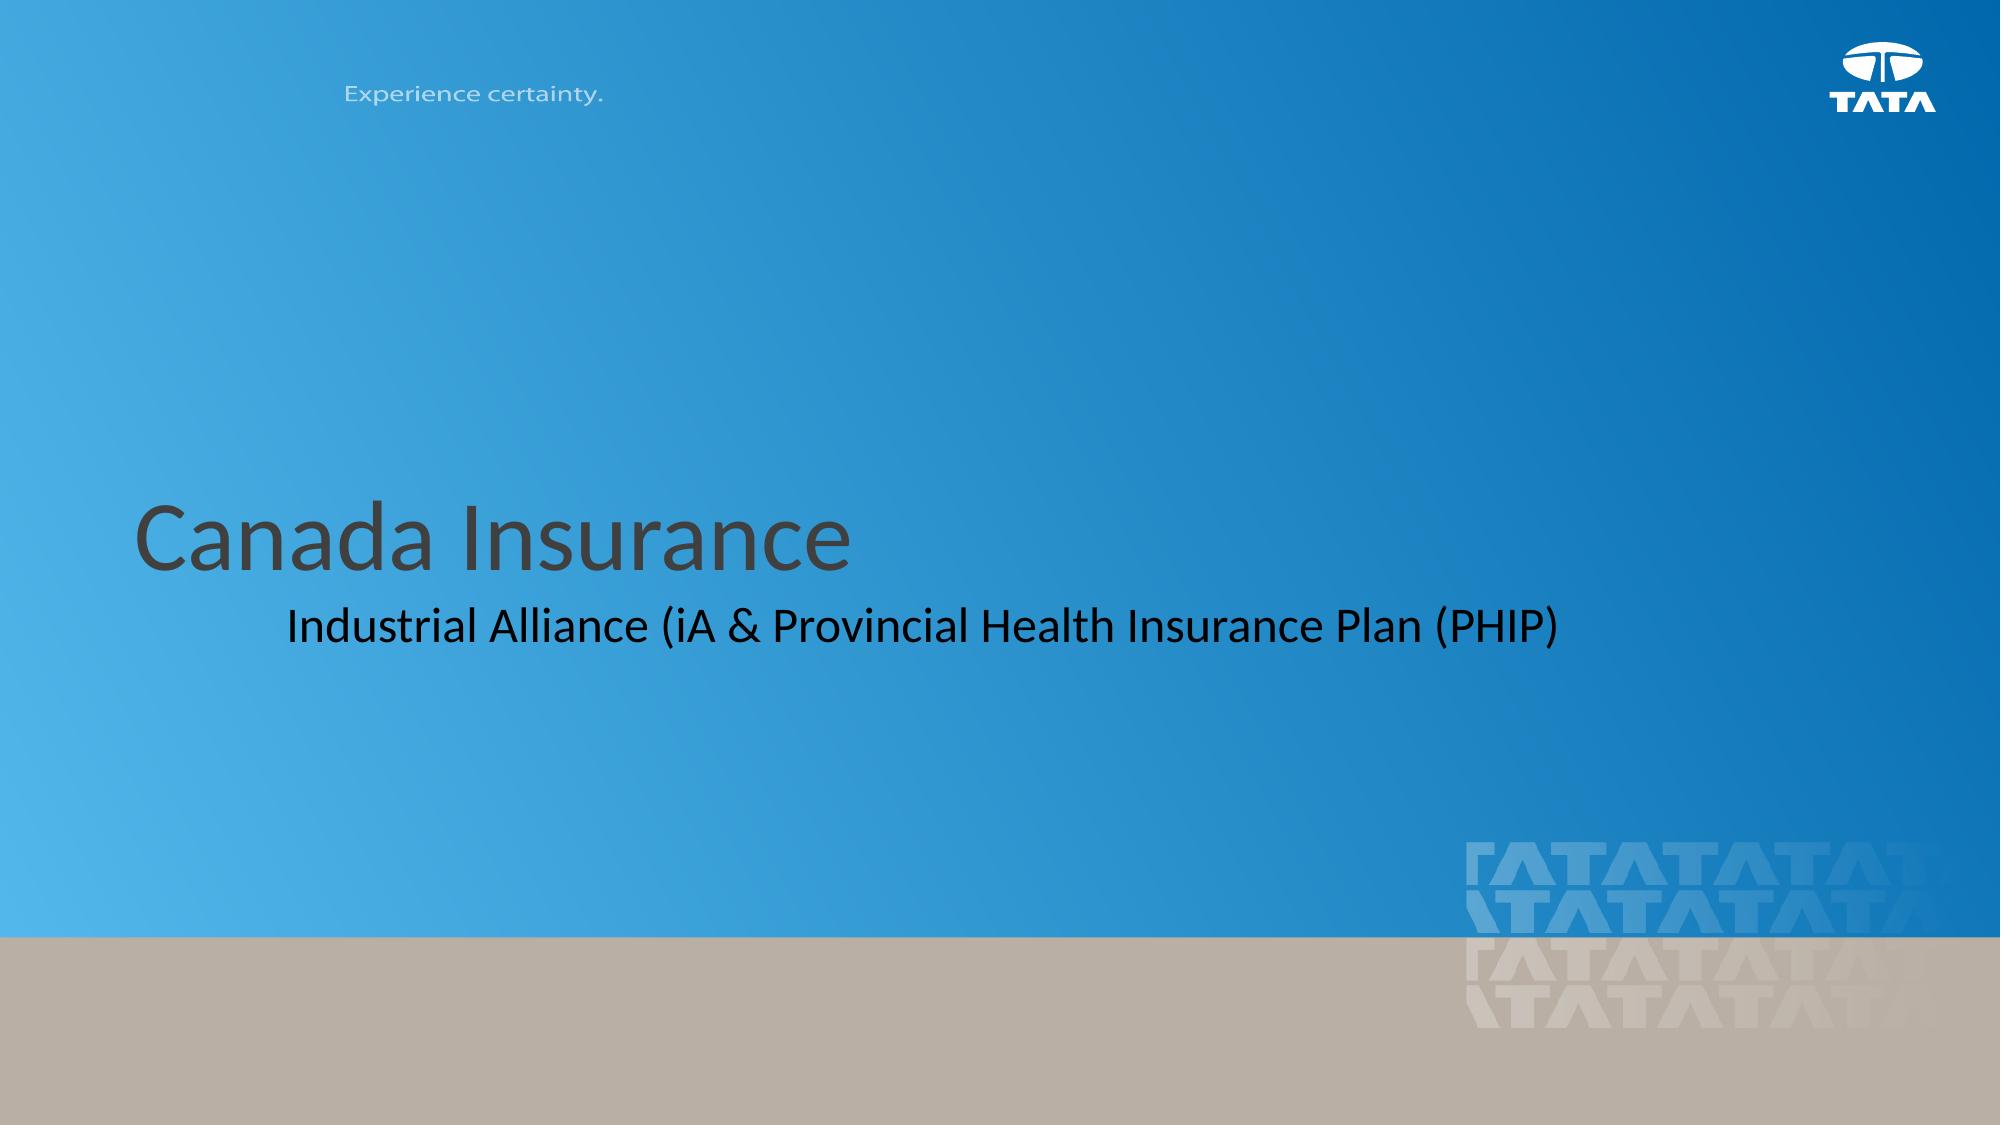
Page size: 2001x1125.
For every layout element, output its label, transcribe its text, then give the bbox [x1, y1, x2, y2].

title Canada Insurance [119, 481, 1470, 606]
text_box Industrial Alliance (iA & Provincial Health Insurance Plan (PHIP) [271, 518, 1622, 787]
picture [1466, 842, 2001, 1028]
